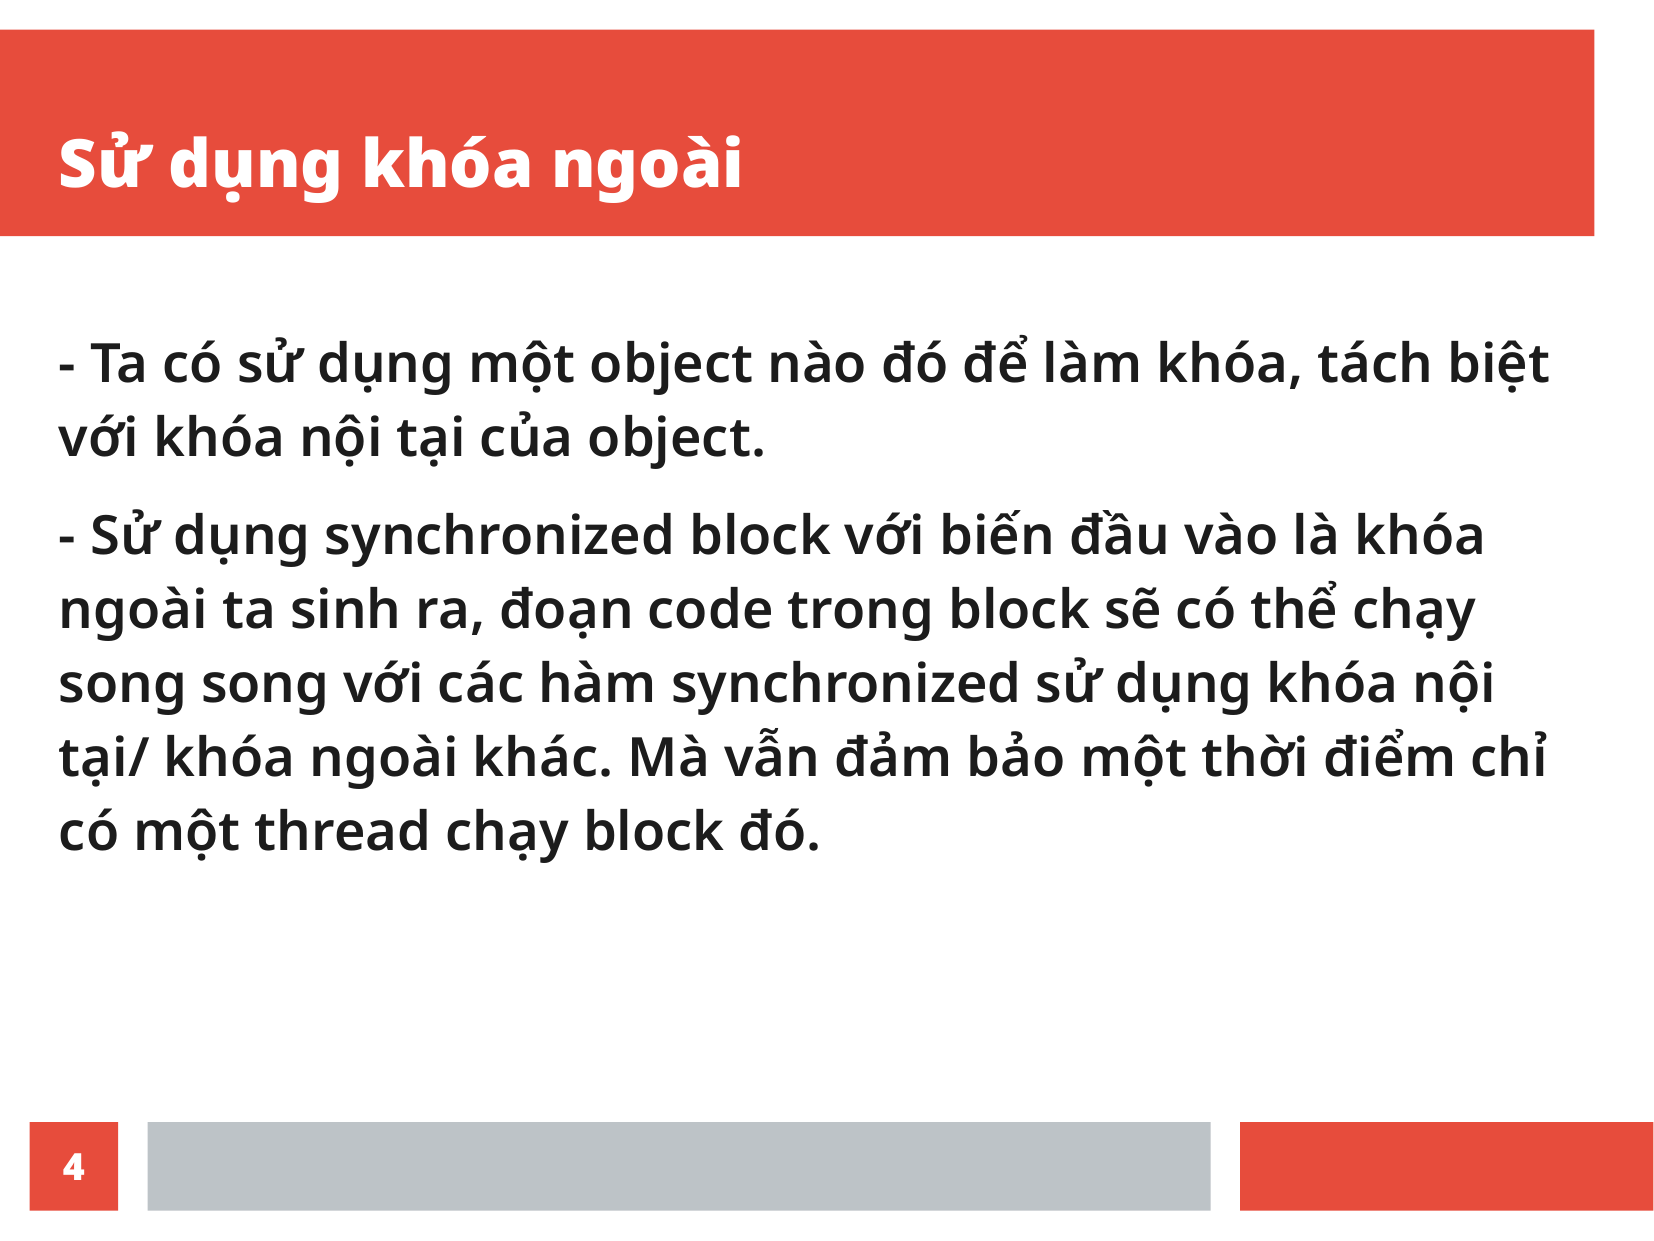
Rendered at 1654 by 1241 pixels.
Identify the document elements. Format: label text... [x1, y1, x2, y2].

title Sử dụng khóa ngoài [59, 59, 1595, 207]
list - Ta có sử dụng một object nào đó để làm khóa, tách biệt với khóa nội tại của object. - Sử dụng synchronized block với biến đầu vào là khóa ngoài ta sinh ra, đoạn code trong block sẽ có thể chạy song song với các hàm synchronized sử dụng khóa nội tại/ khóa ngoài khác. Mà vẫn đảm bảo một thời điểm chỉ có một thread chạy block đó. [59, 324, 1565, 1093]
